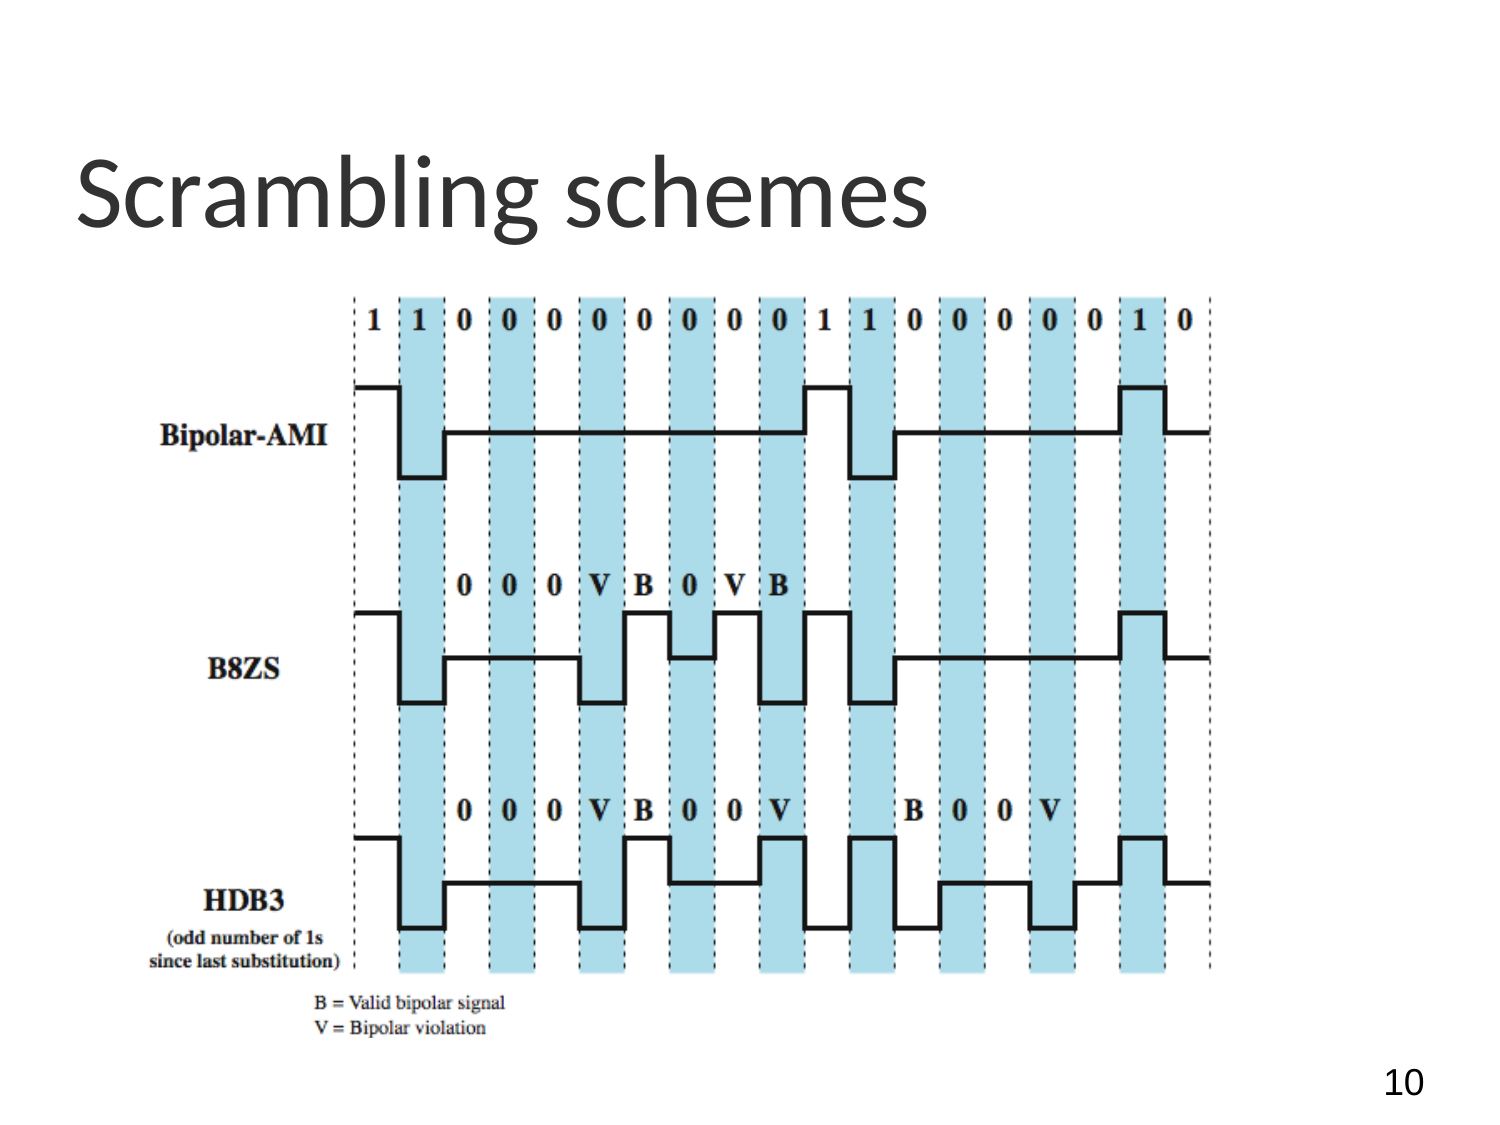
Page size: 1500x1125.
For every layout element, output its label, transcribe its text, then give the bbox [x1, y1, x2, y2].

text_box <number> [1299, 1042, 1426, 1103]
title Scrambling schemes [75, 115, 1426, 304]
picture [125, 275, 1351, 1038]
